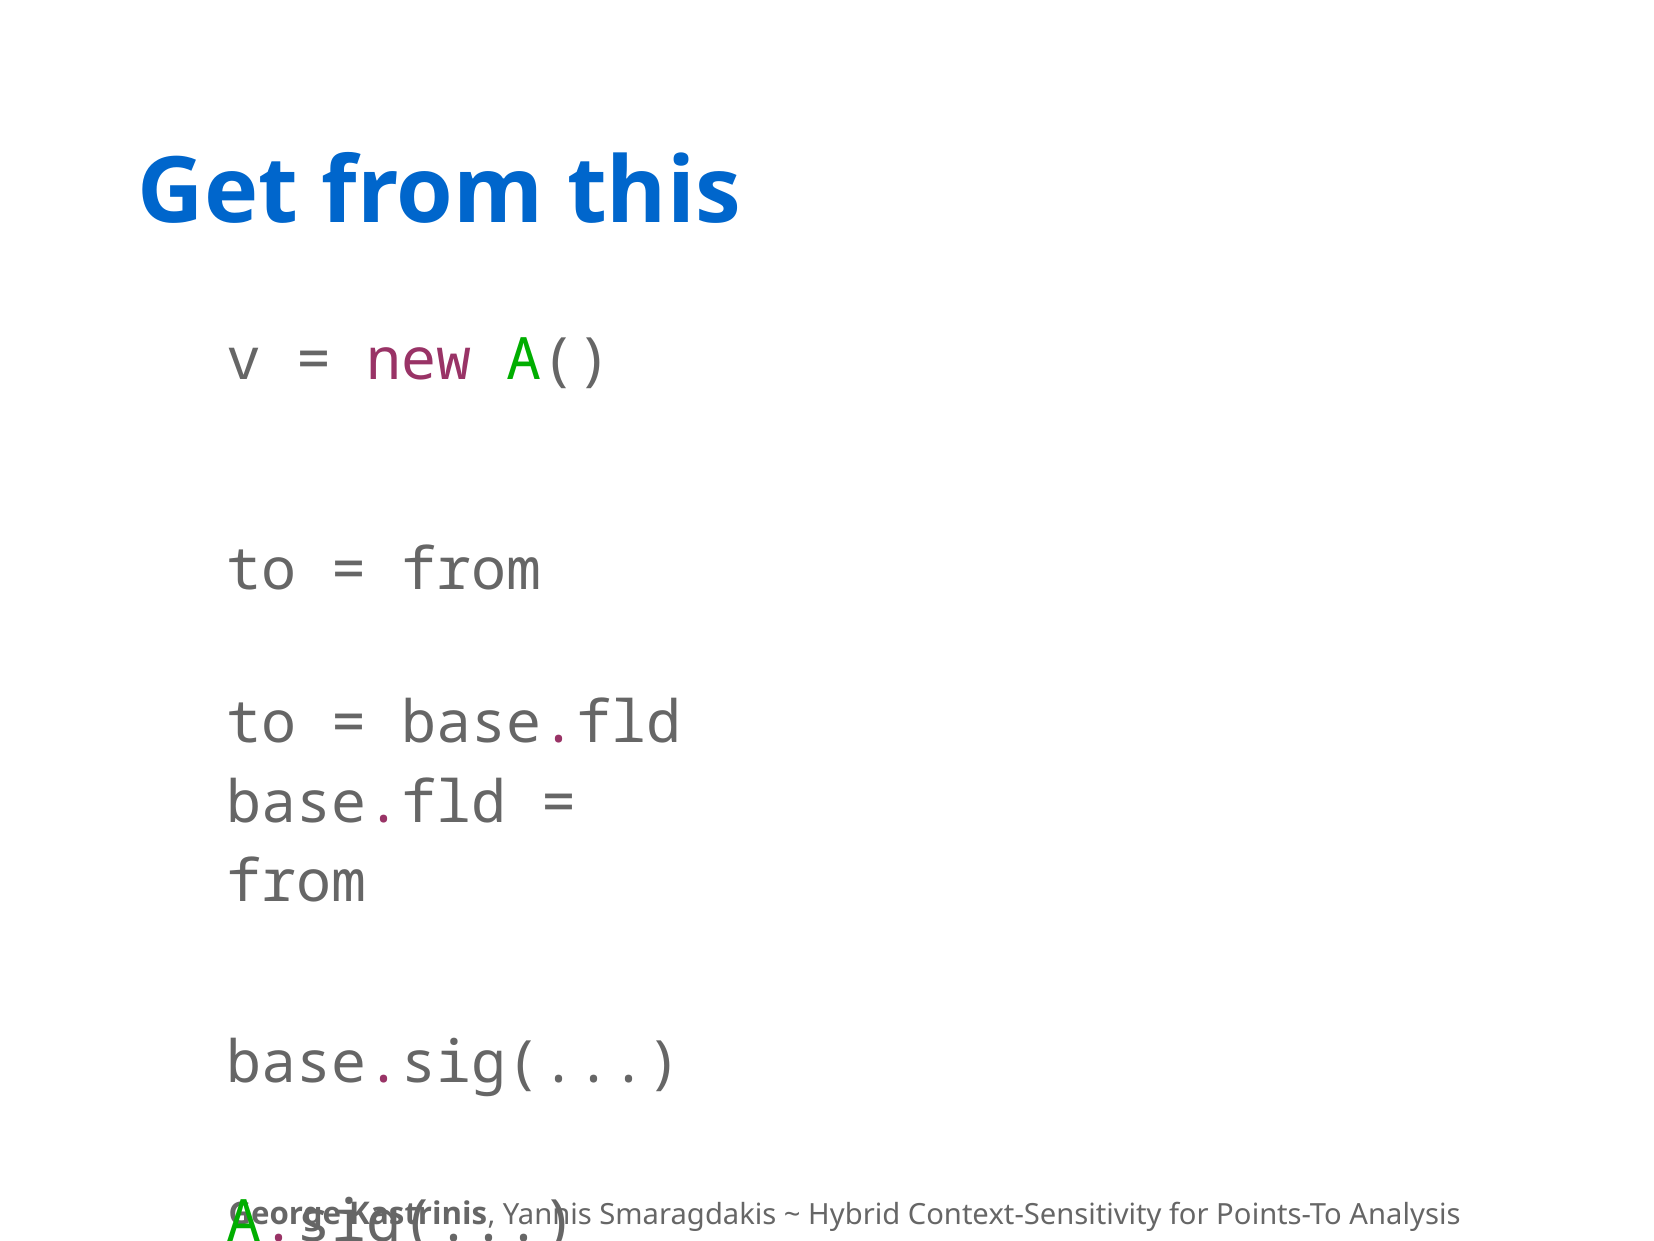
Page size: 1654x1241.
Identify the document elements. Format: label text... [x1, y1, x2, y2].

text_box Get from this [122, 117, 757, 236]
text_box v = new A() to = from to = base.fld base.fld = from base.sig(...) A.sig(...) [211, 309, 739, 958]
